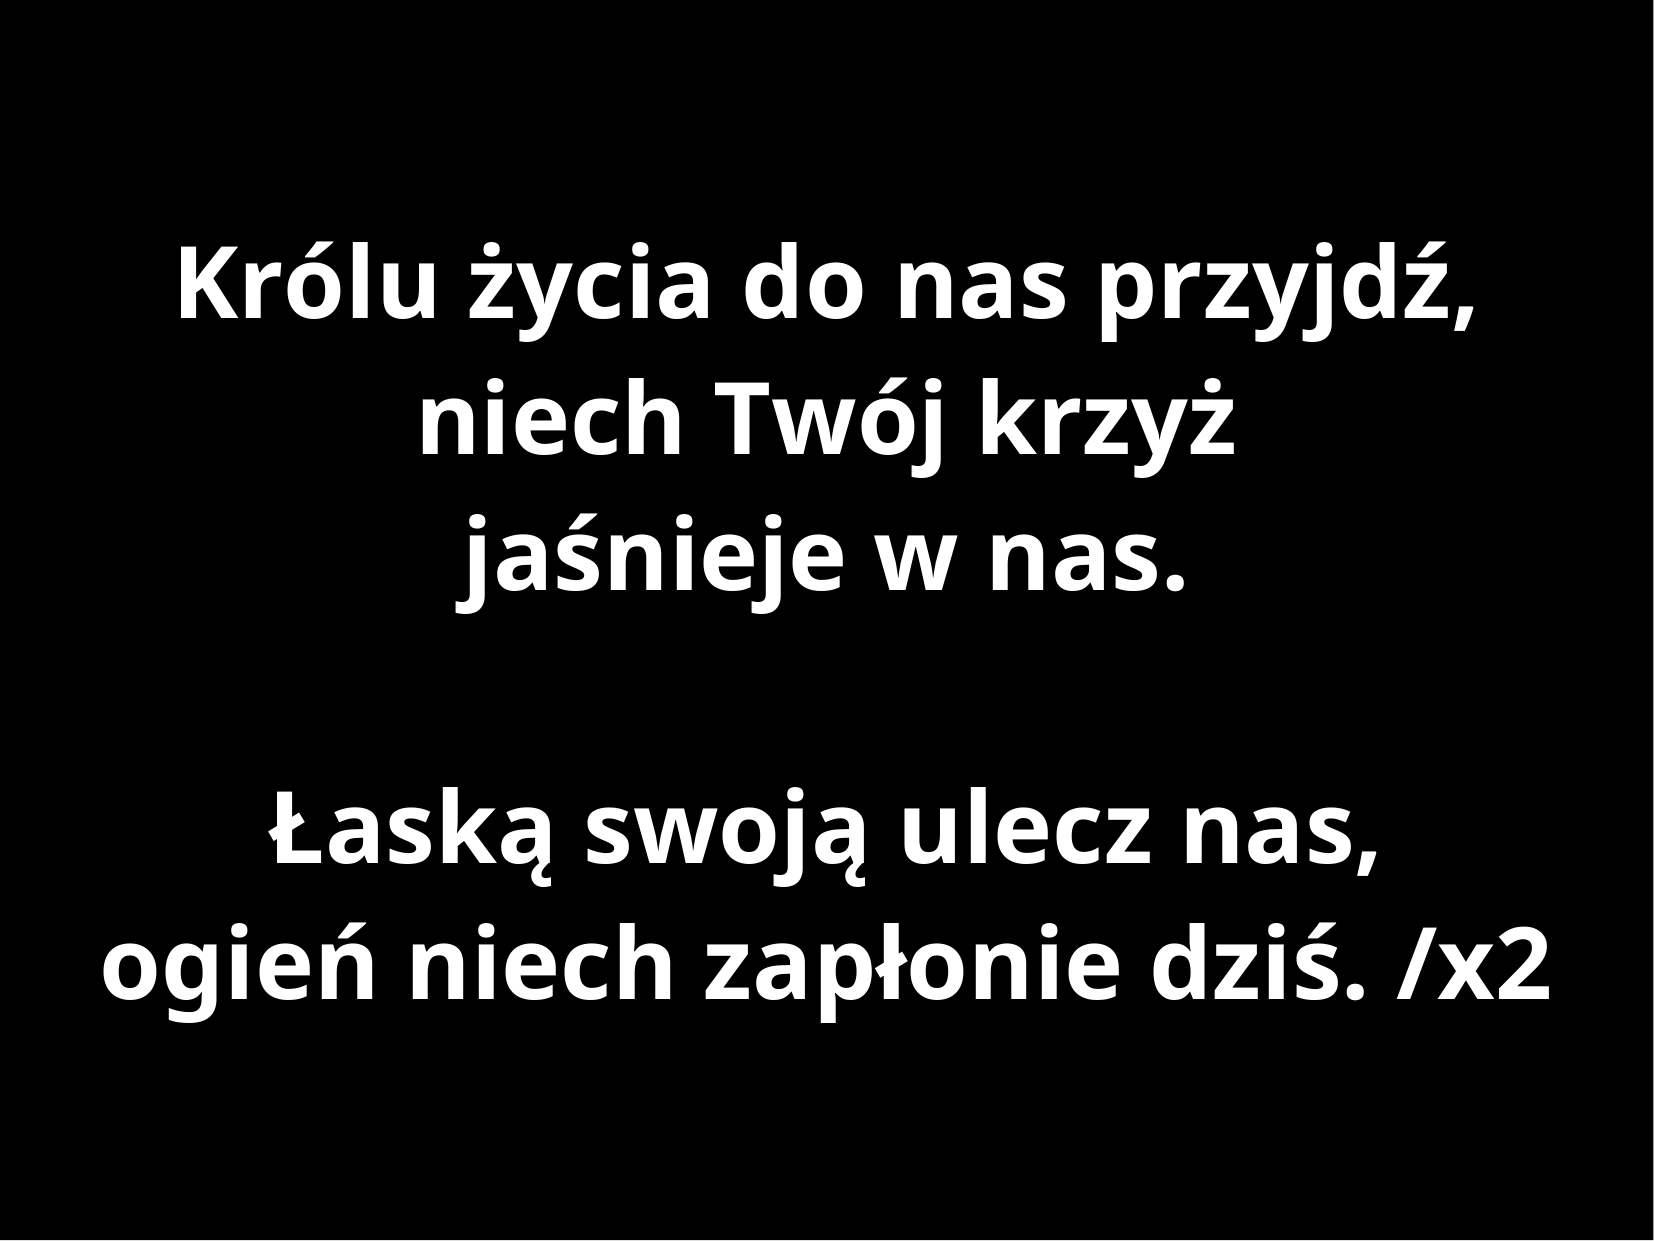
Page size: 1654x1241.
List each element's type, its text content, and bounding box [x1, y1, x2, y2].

title Królu życia do nas przyjdź, niech Twój krzyż jaśnieje w nas. Łaską swoją ulecz nas, ogień niech zapłonie dziś. /x2 [0, 0, 1654, 1241]
